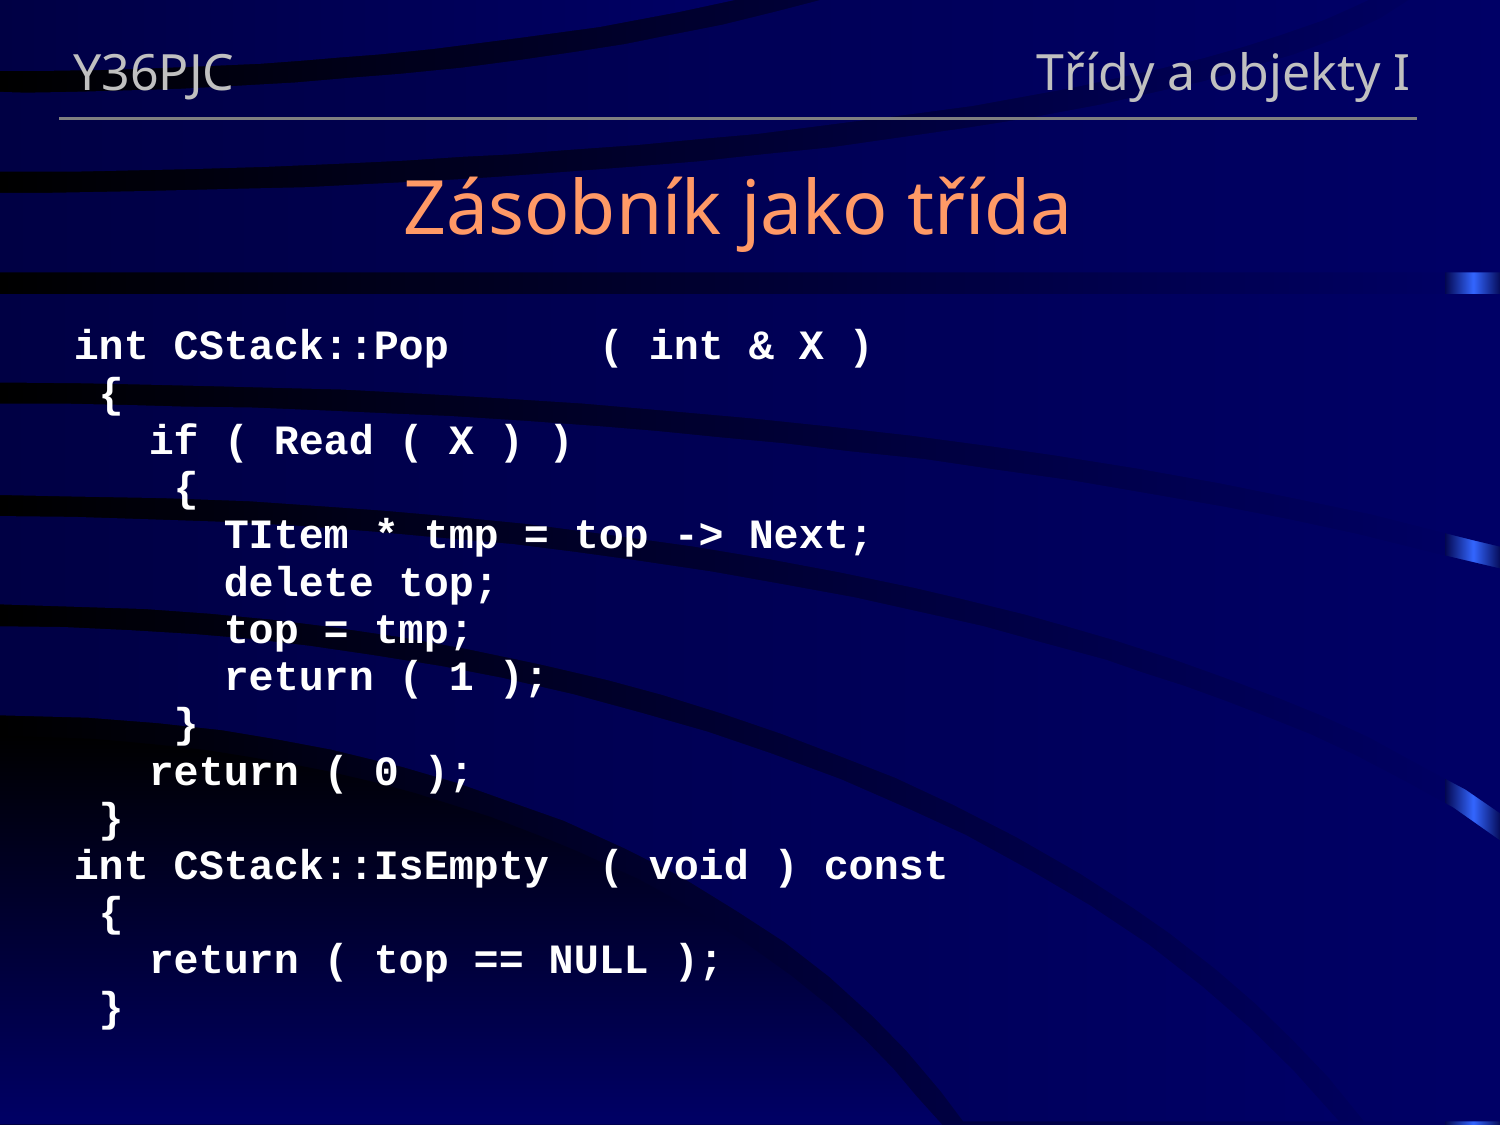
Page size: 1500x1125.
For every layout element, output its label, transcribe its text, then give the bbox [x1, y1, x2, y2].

text_box Třídy a objekty I [1021, 29, 1418, 105]
text_box Y36PJC [59, 29, 251, 105]
text_box Zásobník jako třída int CStack::Pop ( int & X ) { if ( Read ( X ) ) { TItem * tmp = top -> Next; delete top; top = tmp; return ( 1 ); } return ( 0 ); } int CStack::IsEmpty ( void ) const { return ( top == NULL ); } [59, 147, 1418, 1078]
